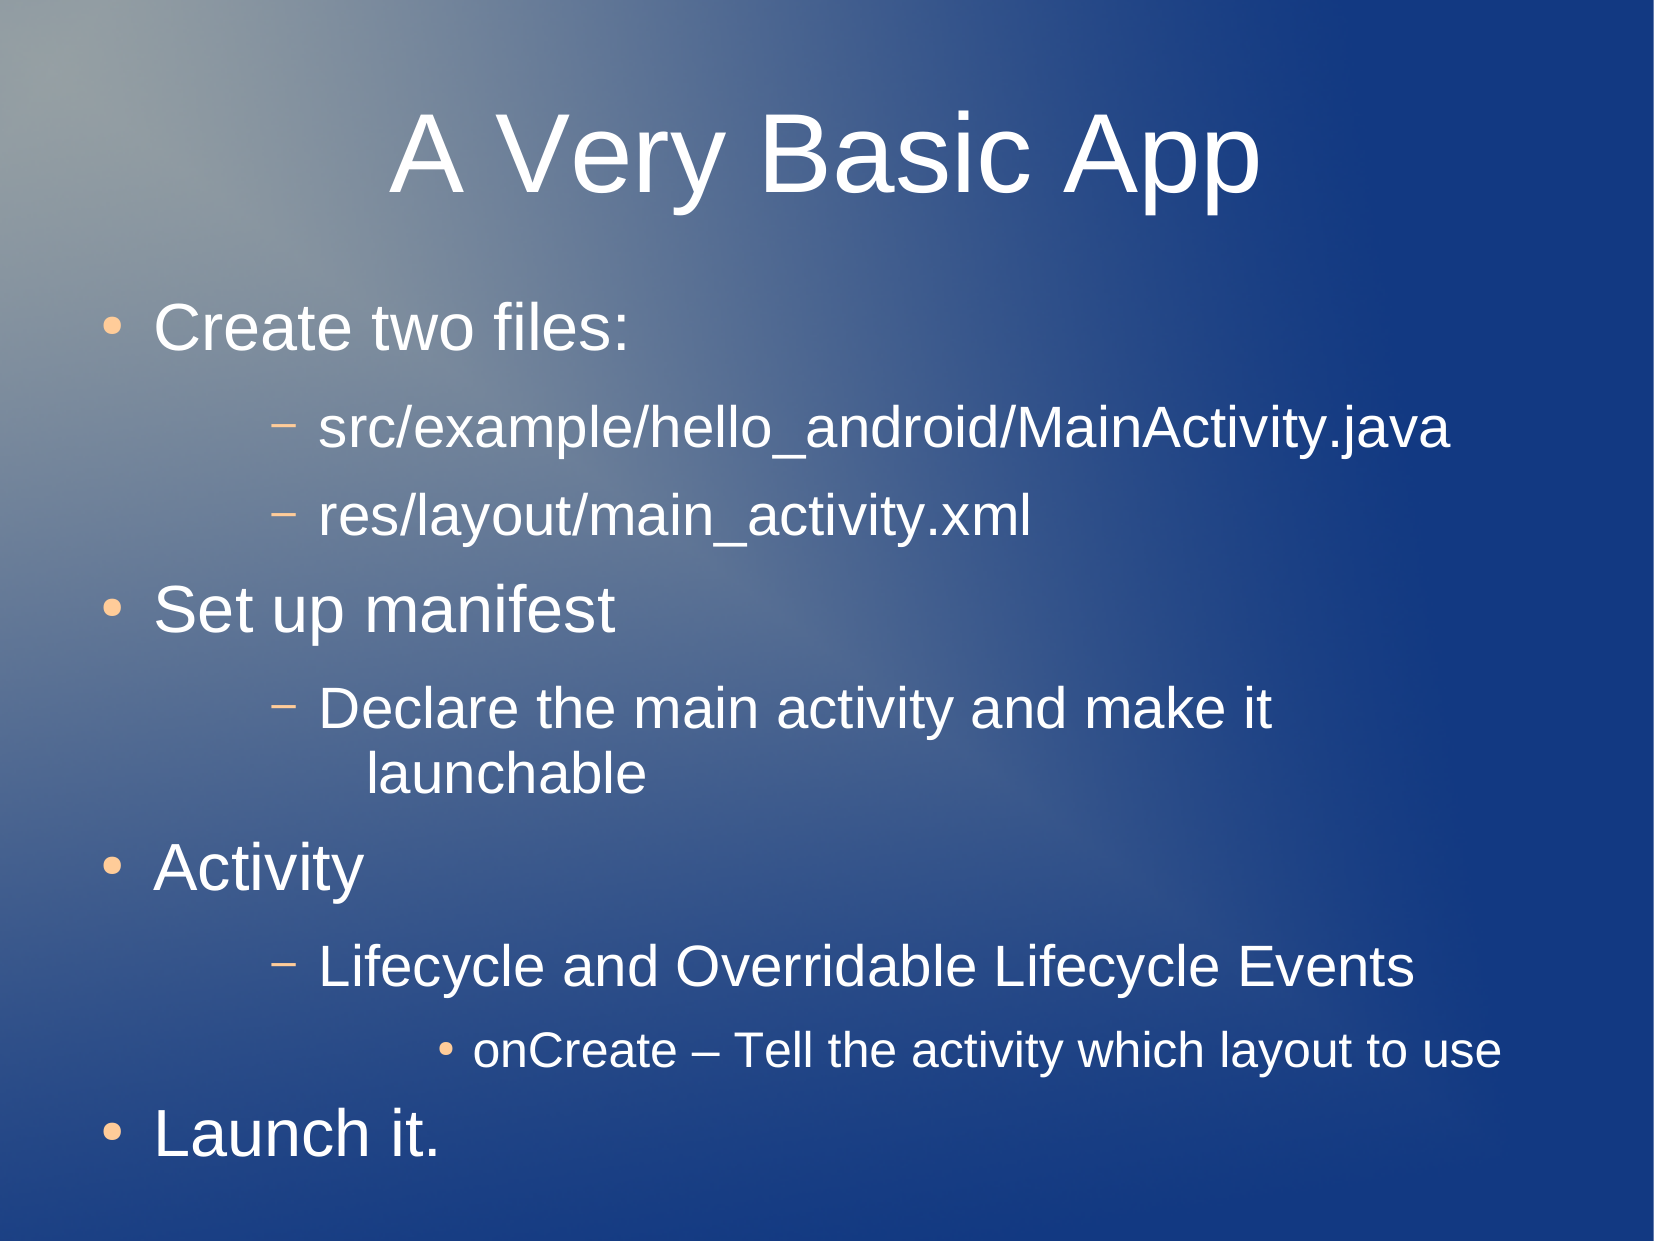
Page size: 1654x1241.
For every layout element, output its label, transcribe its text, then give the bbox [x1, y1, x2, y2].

list Create two files: src/example/hello_android/MainActivity.java res/layout/main_activity.xml Set up manifest Declare the main activity and make it launchable Activity Lifecycle and Overridable Lifecycle Events onCreate – Tell the activity which layout to use Launch it. [82, 290, 1571, 1171]
picture [0, 0, 1654, 1241]
title A Very Basic App [82, 49, 1571, 257]
